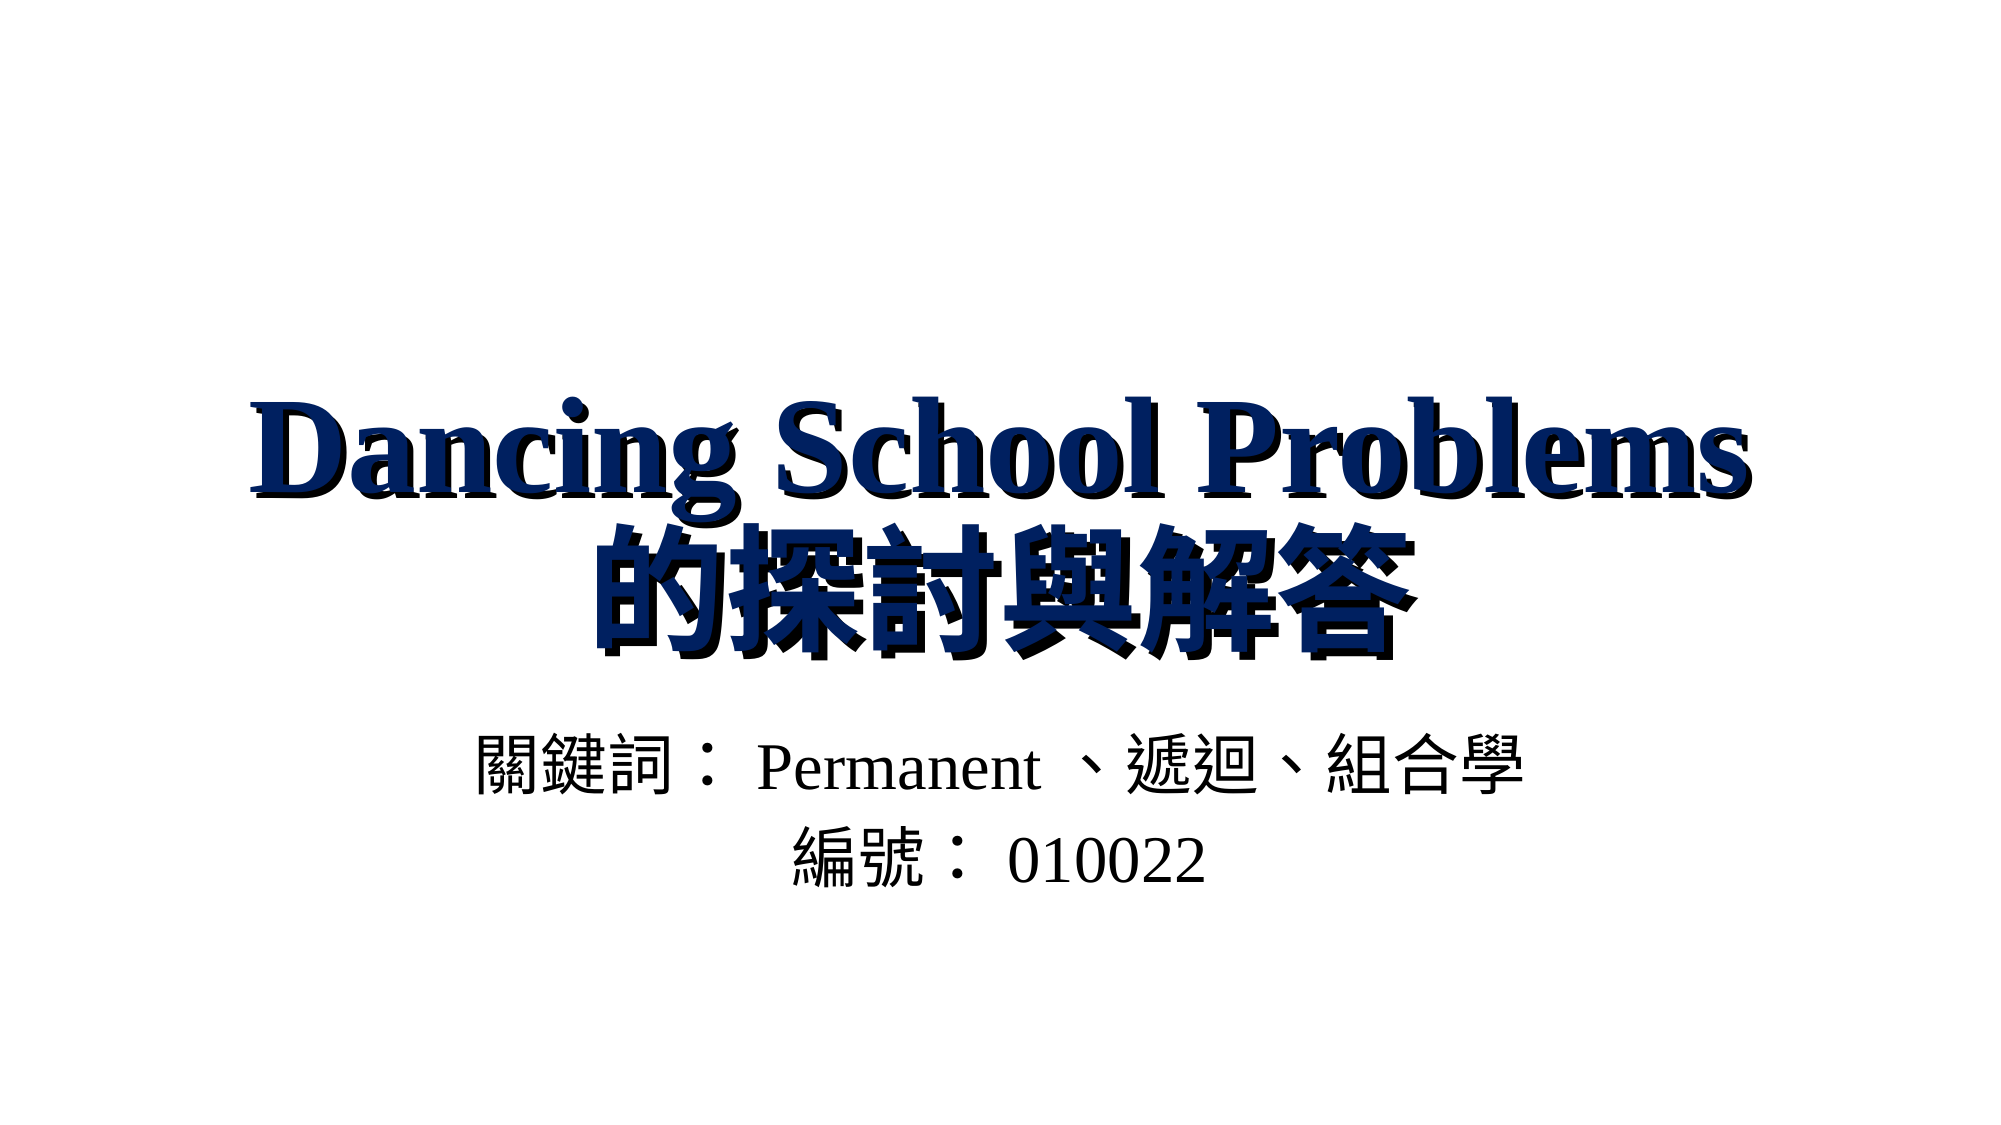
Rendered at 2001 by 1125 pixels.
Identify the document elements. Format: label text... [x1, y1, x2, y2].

title Dancing School Problems 的探討與解答 [158, 286, 1841, 678]
subtitle 關鍵詞：Permanent、遞迴、組合學 編號：010022 [249, 724, 1750, 897]
